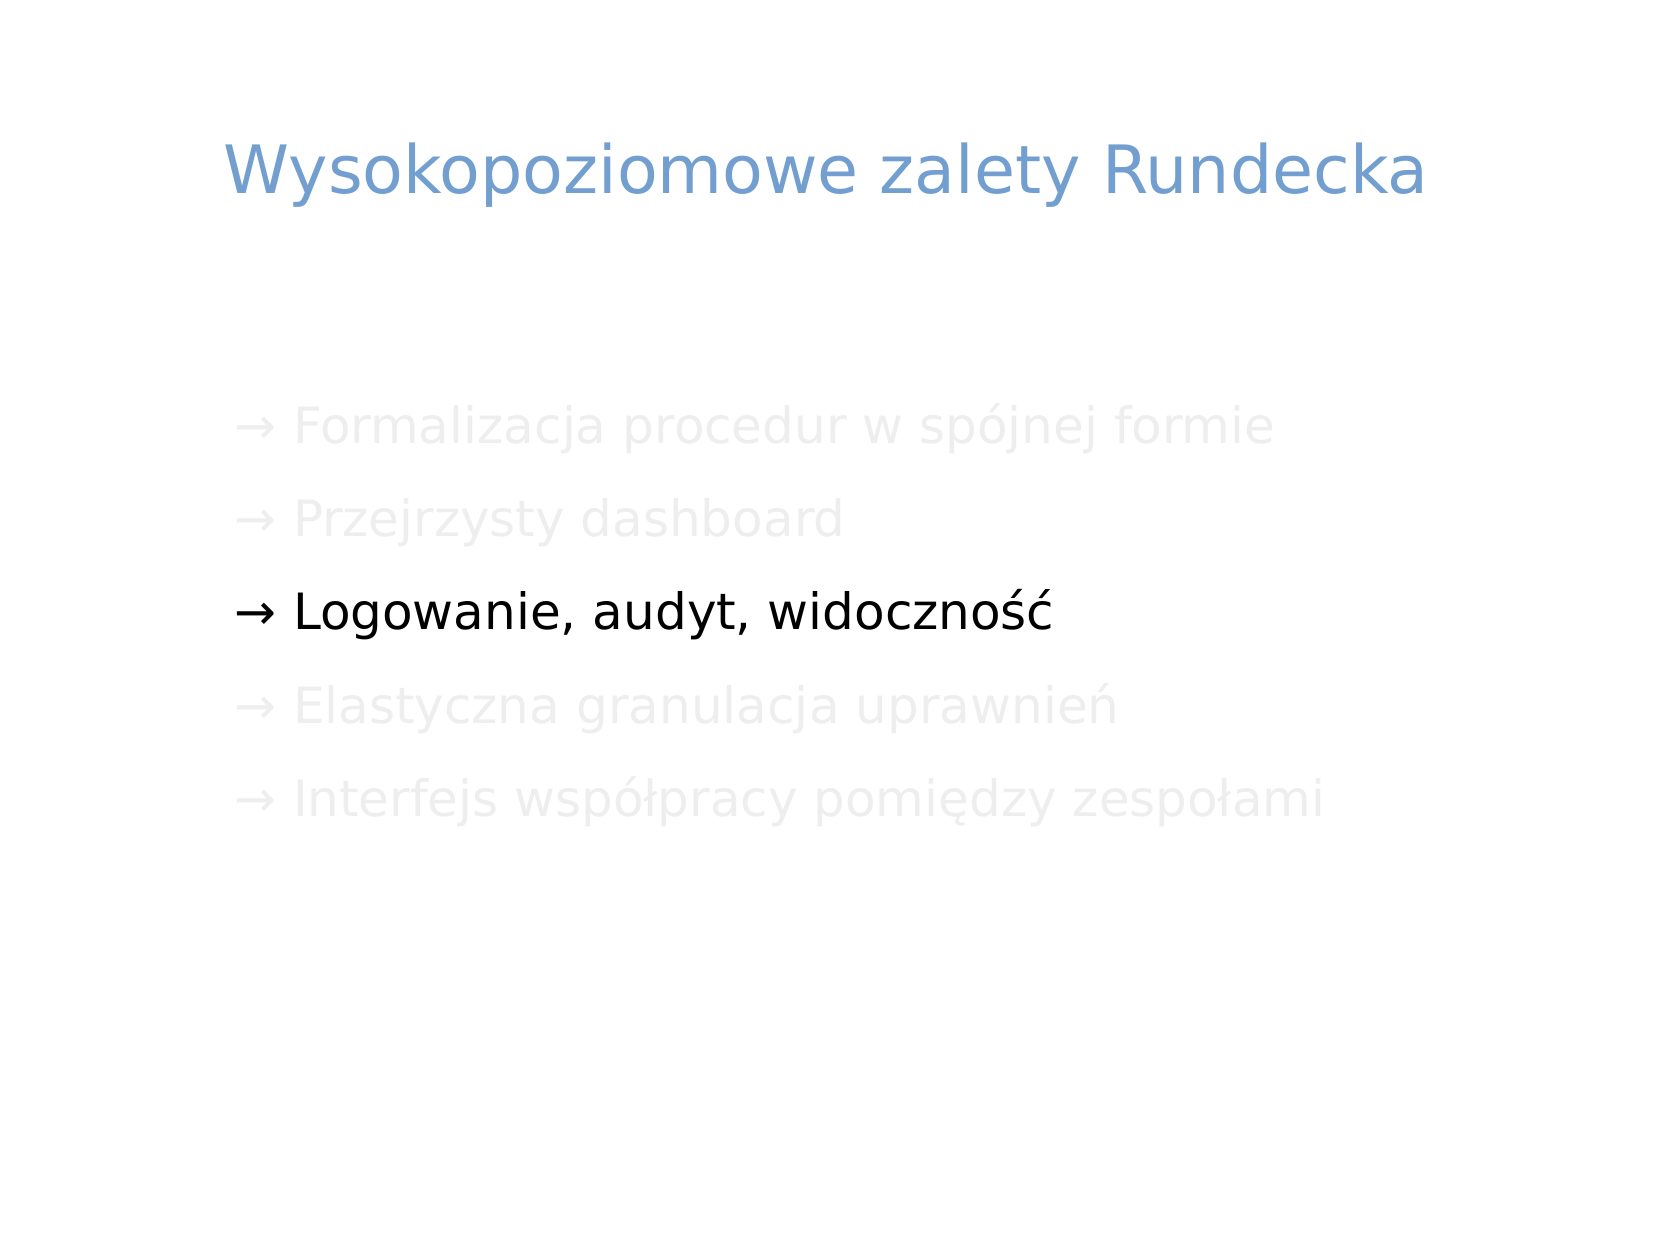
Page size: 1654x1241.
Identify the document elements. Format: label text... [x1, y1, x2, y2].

text_box → Formalizacja procedur w spójnej formie → Przejrzysty dashboard → Logowanie, audyt, widoczność → Elastyczna granulacja uprawnień → Interfejs współpracy pomiędzy zespołami [220, 360, 1342, 901]
text_box Wysokopoziomowe zalety Rundecka [209, 123, 1445, 217]
